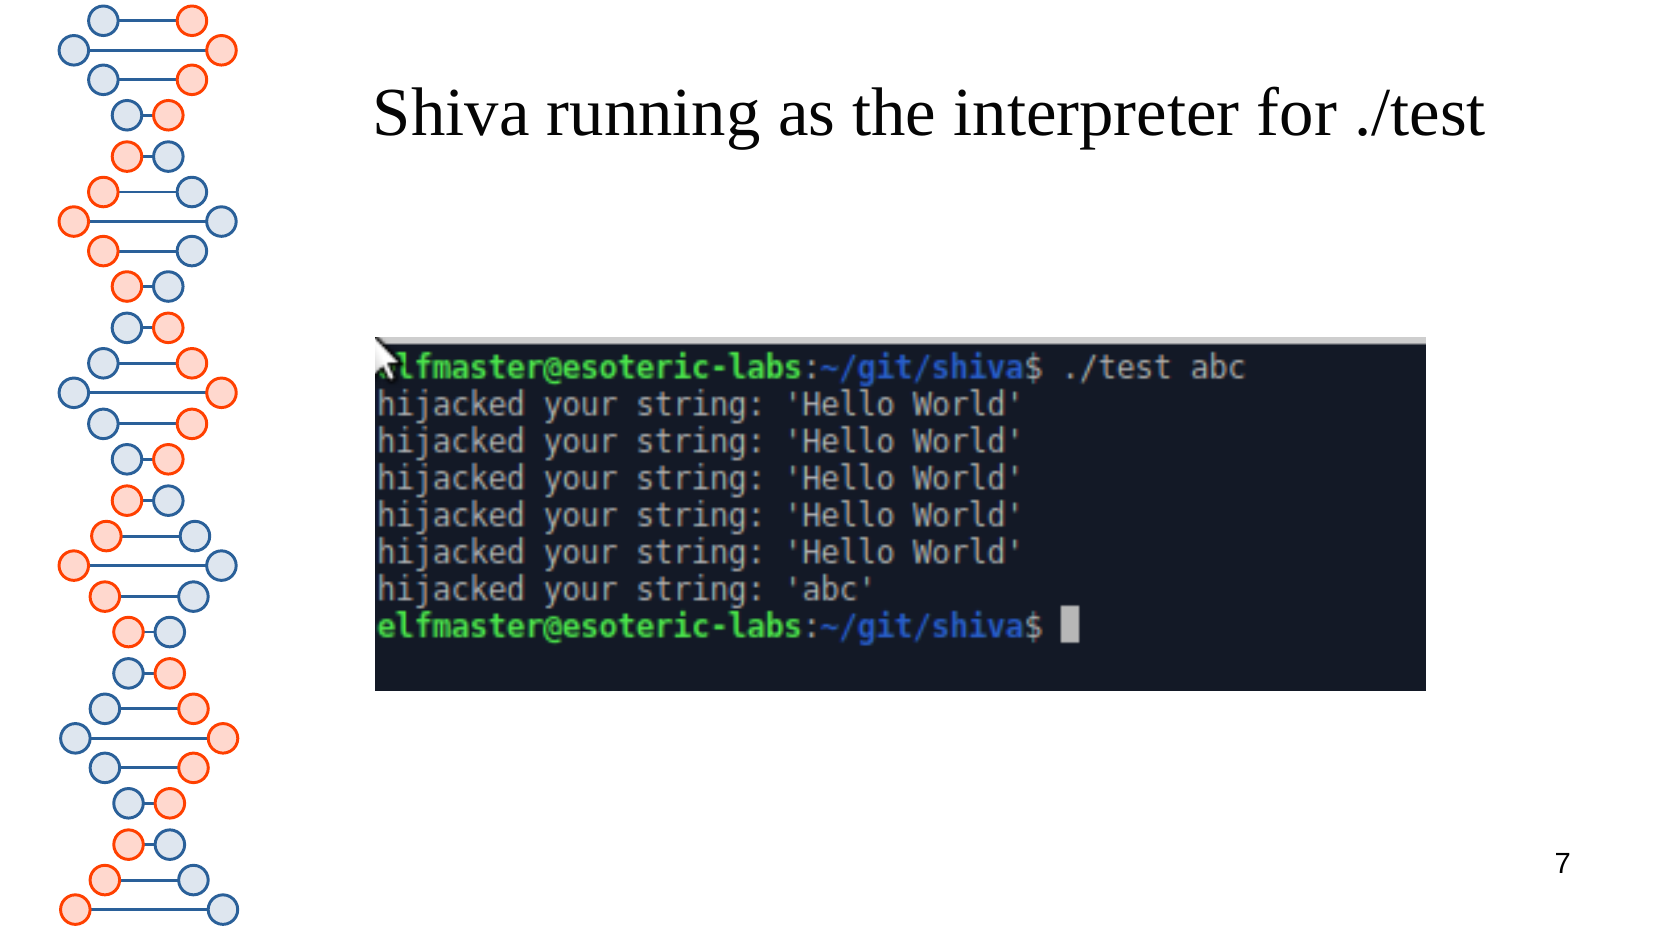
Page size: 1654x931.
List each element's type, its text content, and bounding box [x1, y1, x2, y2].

title Shiva running as the interpreter for ./test [265, 35, 1595, 189]
picture [375, 337, 1426, 691]
